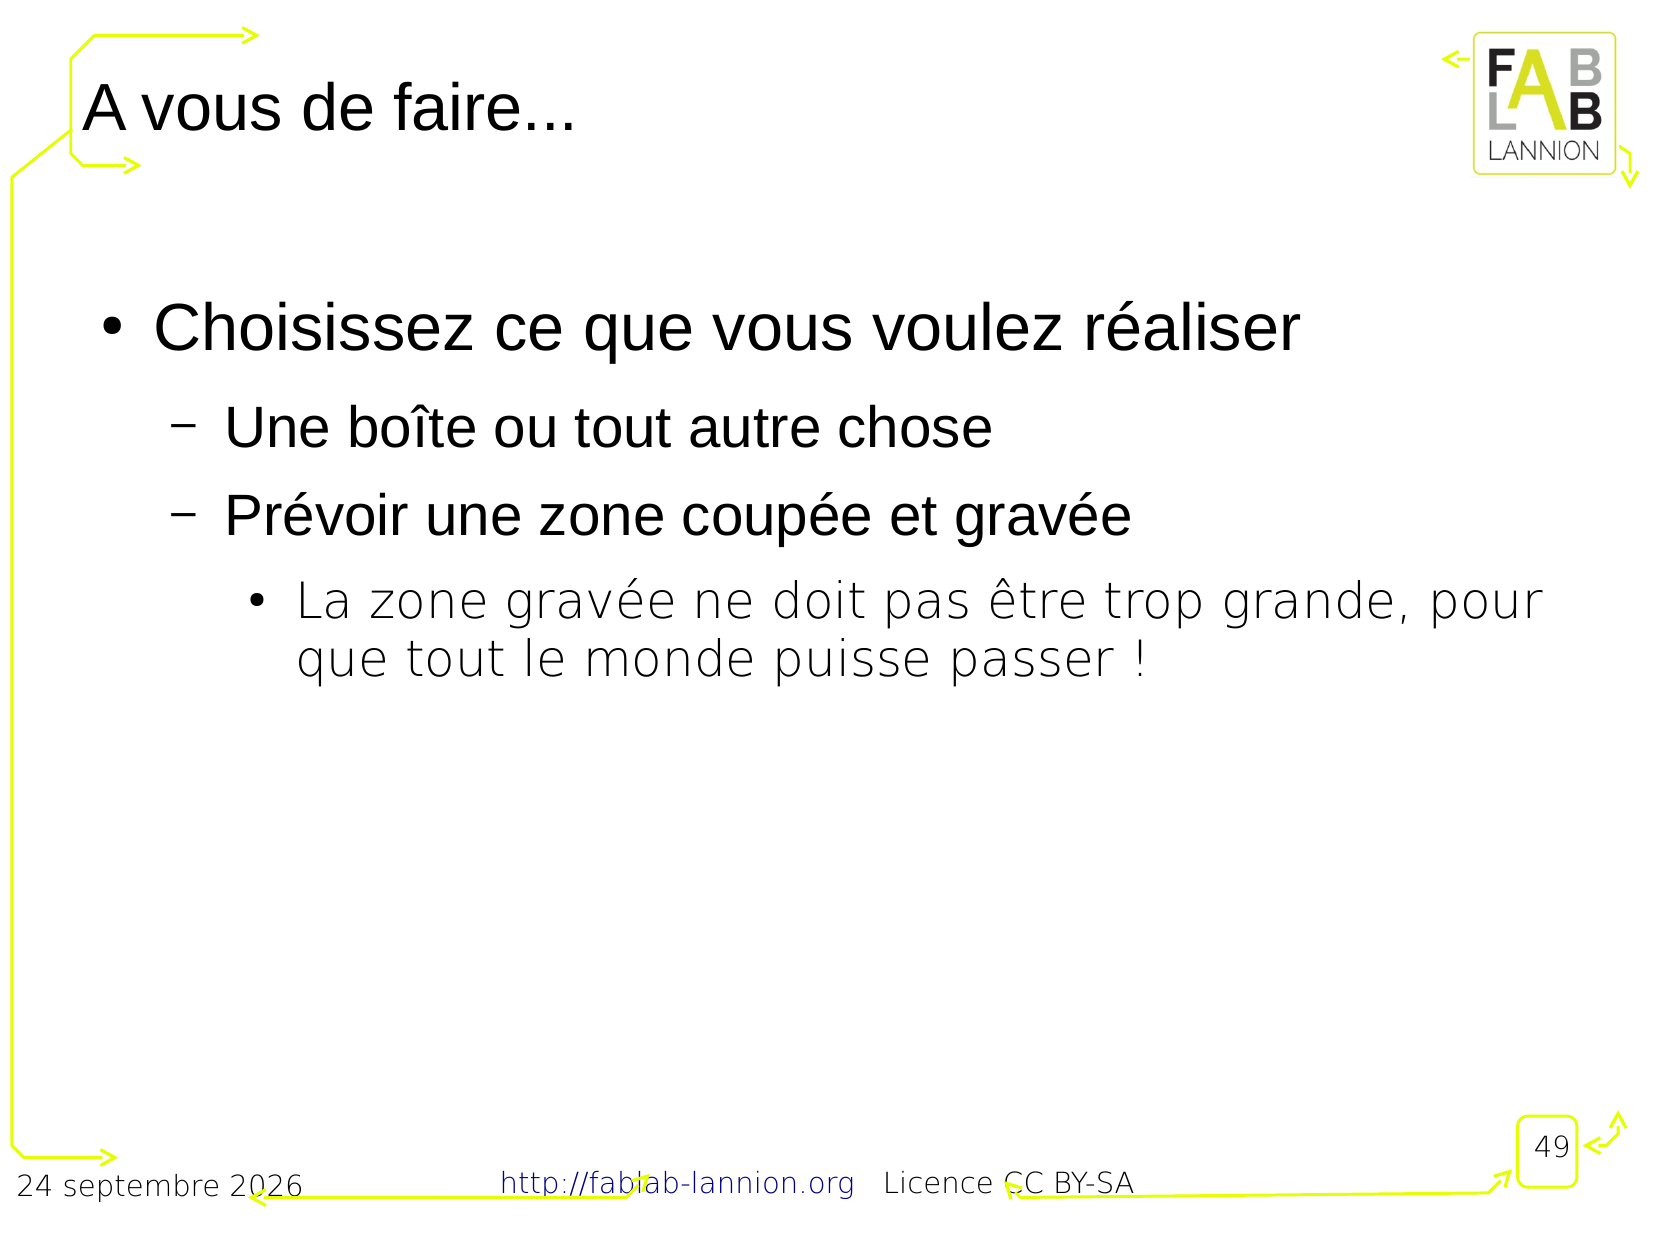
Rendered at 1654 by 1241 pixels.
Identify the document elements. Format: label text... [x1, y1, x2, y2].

picture [1470, 29, 1619, 178]
list Choisissez ce que vous voulez réaliser Une boîte ou tout autre chose Prévoir une zone coupée et gravée La zone gravée ne doit pas être trop grande, pour que tout le monde puisse passer ! [82, 290, 1571, 1010]
title A vous de faire... [82, 49, 1441, 166]
